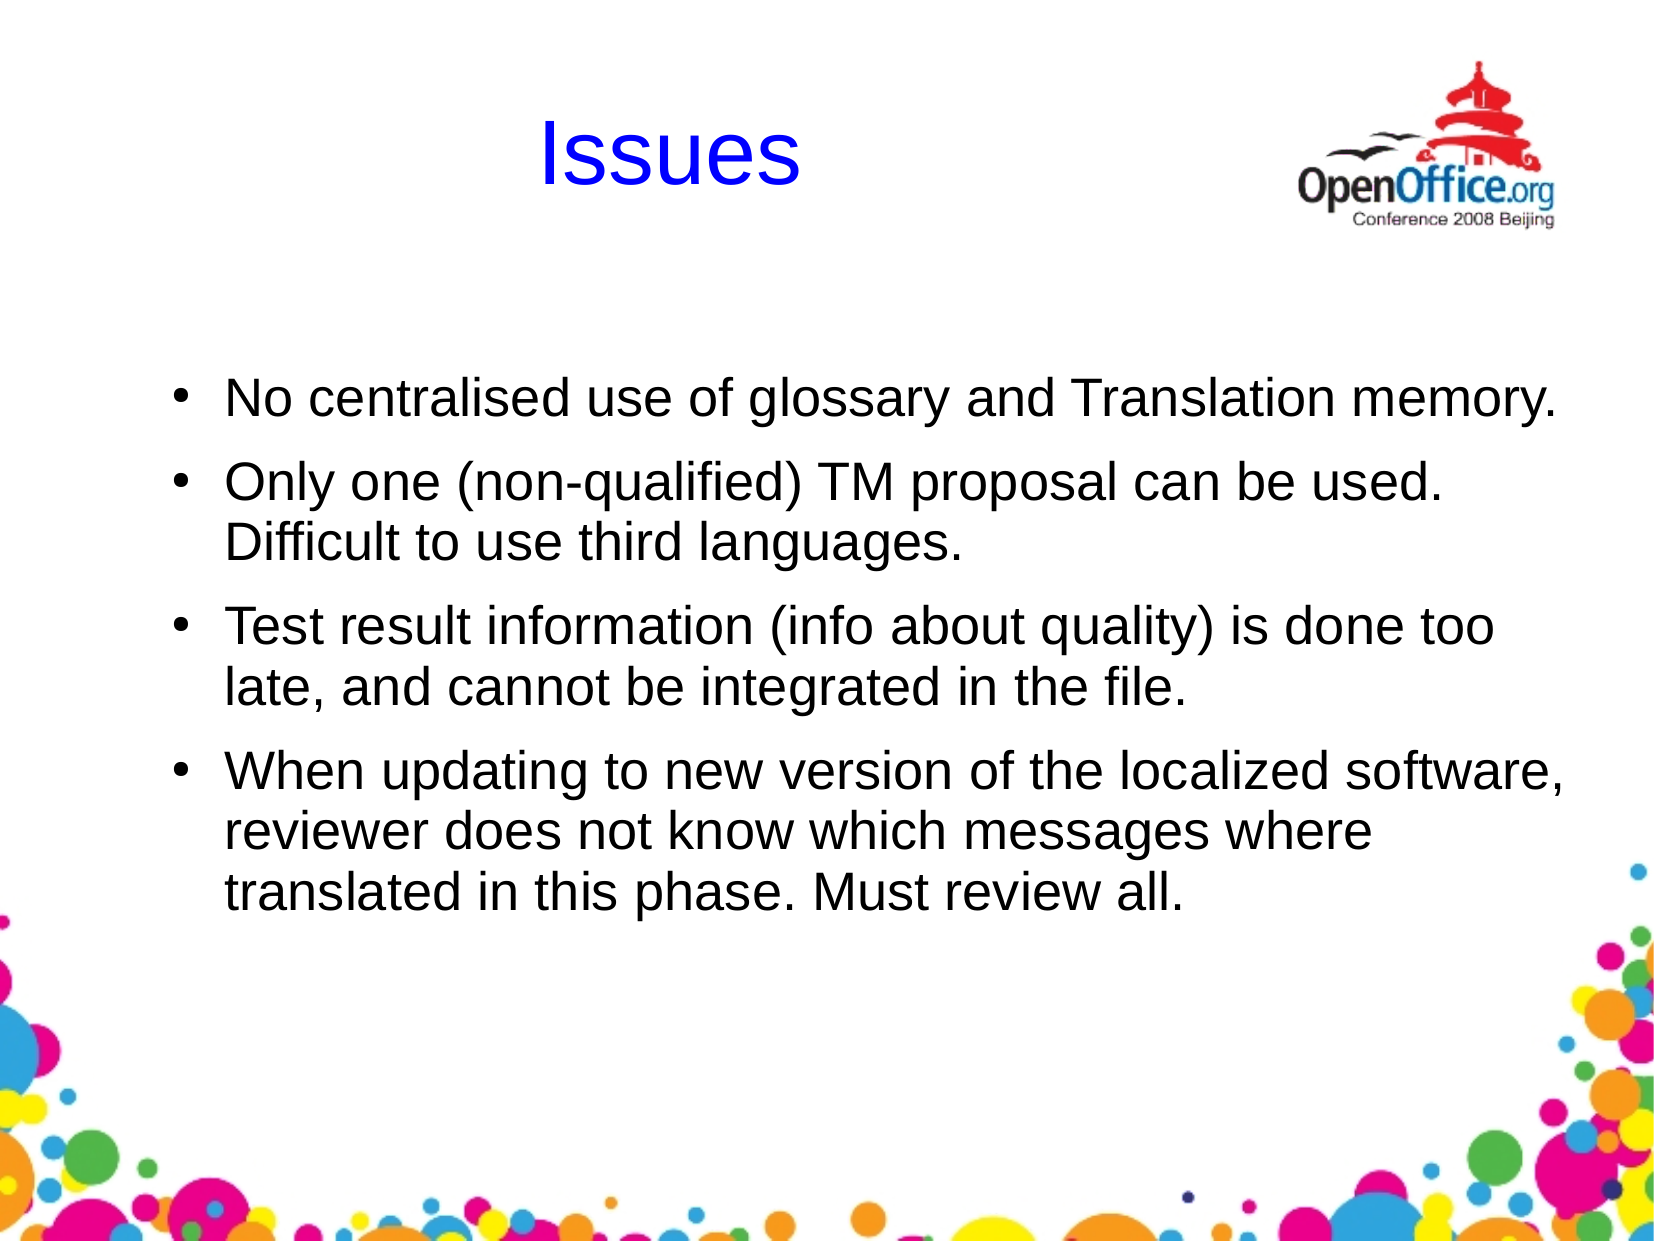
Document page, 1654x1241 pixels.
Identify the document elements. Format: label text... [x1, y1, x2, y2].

title Issues [82, 49, 1258, 257]
list No centralised use of glossary and Translation memory. Only one (non-qualified) TM proposal can be used. Difficult to use third languages. Test result information (info about quality) is done too late, and cannot be integrated in the file. When updating to new version of the localized software, reviewer does not know which messages where translated in this phase. Must review all. [82, 367, 1571, 1094]
picture [0, 810, 1654, 1241]
picture [1285, 51, 1569, 250]
